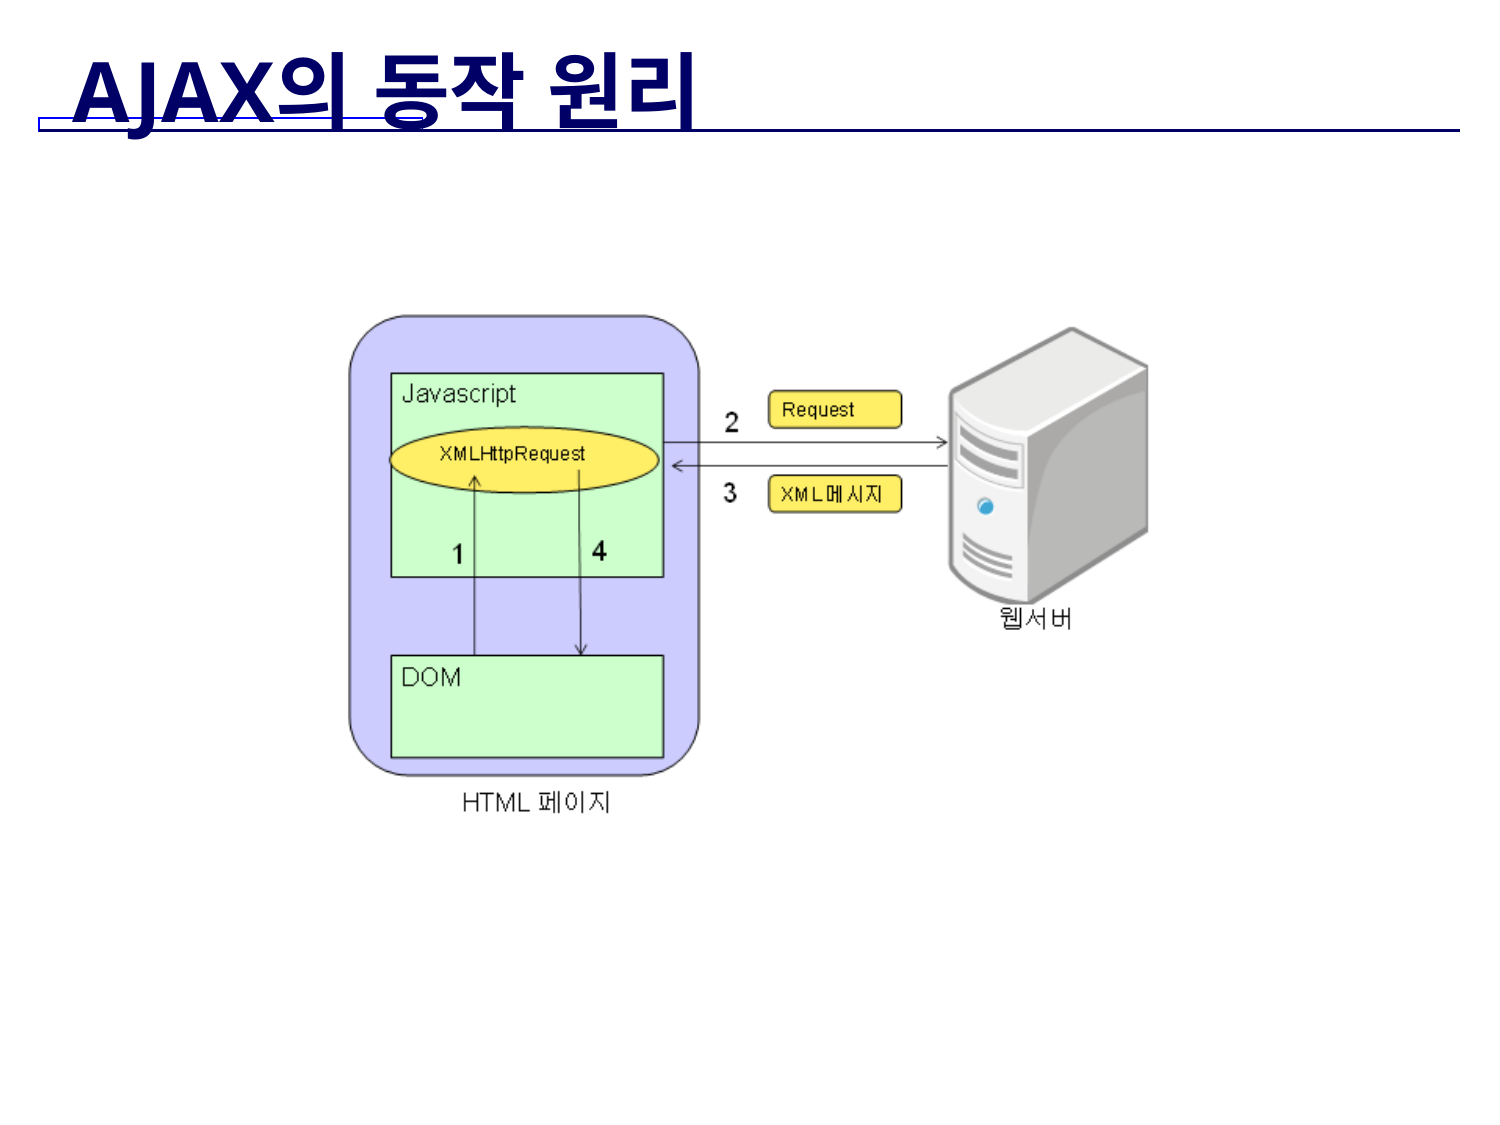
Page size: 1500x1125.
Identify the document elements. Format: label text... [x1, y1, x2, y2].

title AJAX의 동작 원리 [58, 31, 1077, 110]
picture [336, 296, 1164, 829]
